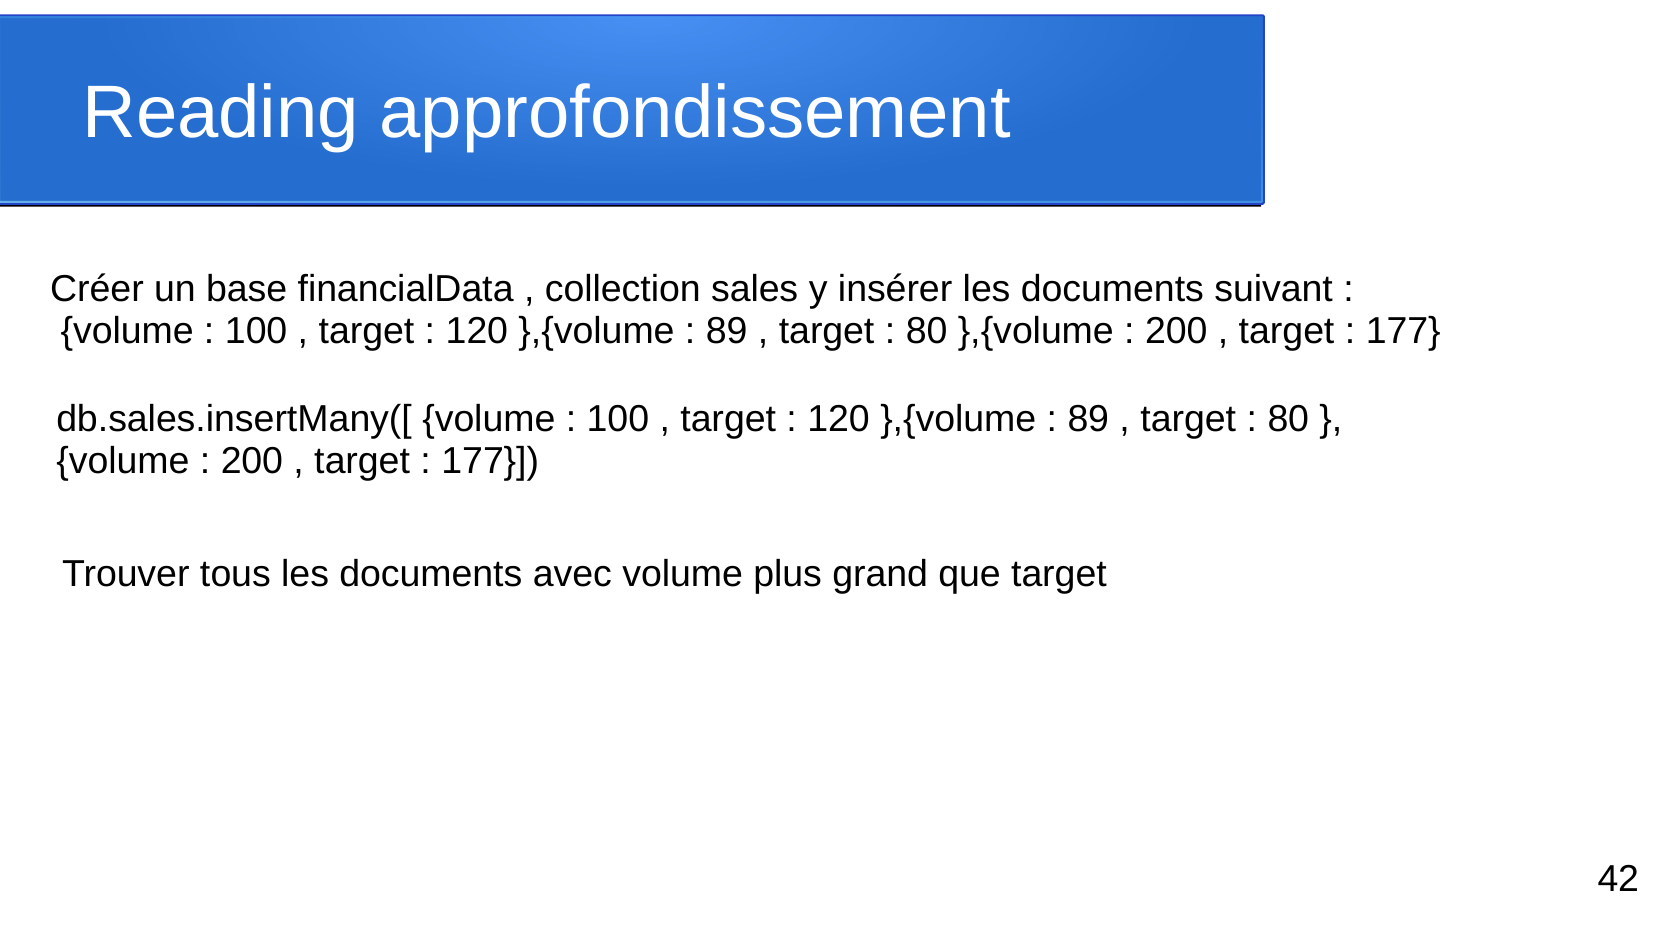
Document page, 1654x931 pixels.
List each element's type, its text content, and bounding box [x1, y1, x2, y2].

text_box 42 [1582, 850, 1654, 908]
text_box Créer un base financialData , collection sales y insérer les documents suivant : {volume : 100 , target : 120 },{volume : 89 , target : 80 },{volume : 200 , target : 177} [35, 259, 1457, 359]
title Reading approfondissement [82, 35, 1235, 189]
text_box Trouver tous les documents avec volume plus grand que target [47, 545, 1133, 603]
text_box db.sales.insertMany([ {volume : 100 , target : 120 },{volume : 89 , target : 80 }, {volume : 200 , target : 177}]) [41, 389, 1359, 573]
